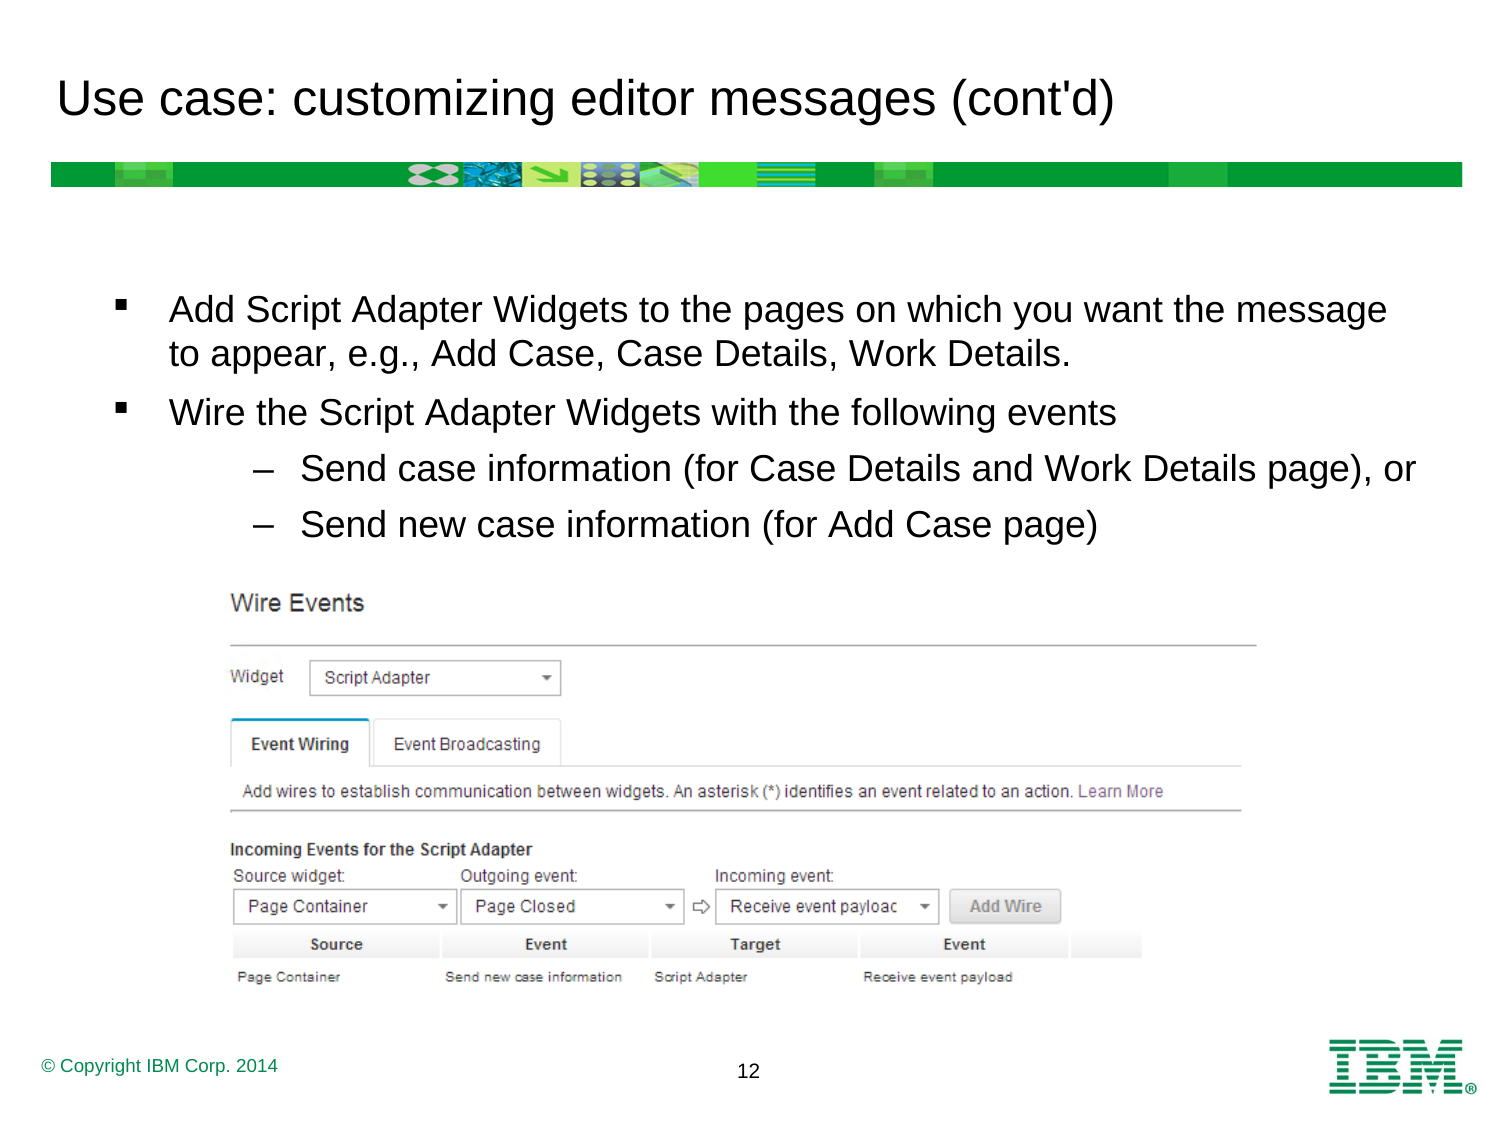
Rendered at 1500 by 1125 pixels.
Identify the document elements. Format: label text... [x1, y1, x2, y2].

picture [225, 584, 1261, 997]
picture [1327, 1037, 1479, 1096]
title Use case: customizing editor messages (cont'd) [41, 31, 1500, 165]
picture [50, 165, 1463, 189]
list Add Script Adapter Widgets to the pages on which you want the message to appear, e.g., Add Case, Case Details, Work Details. Wire the Script Adapter Widgets with the following events Send case information (for Case Details and Work Details page), or Send new case information (for Add Case page) [41, 278, 1438, 1029]
